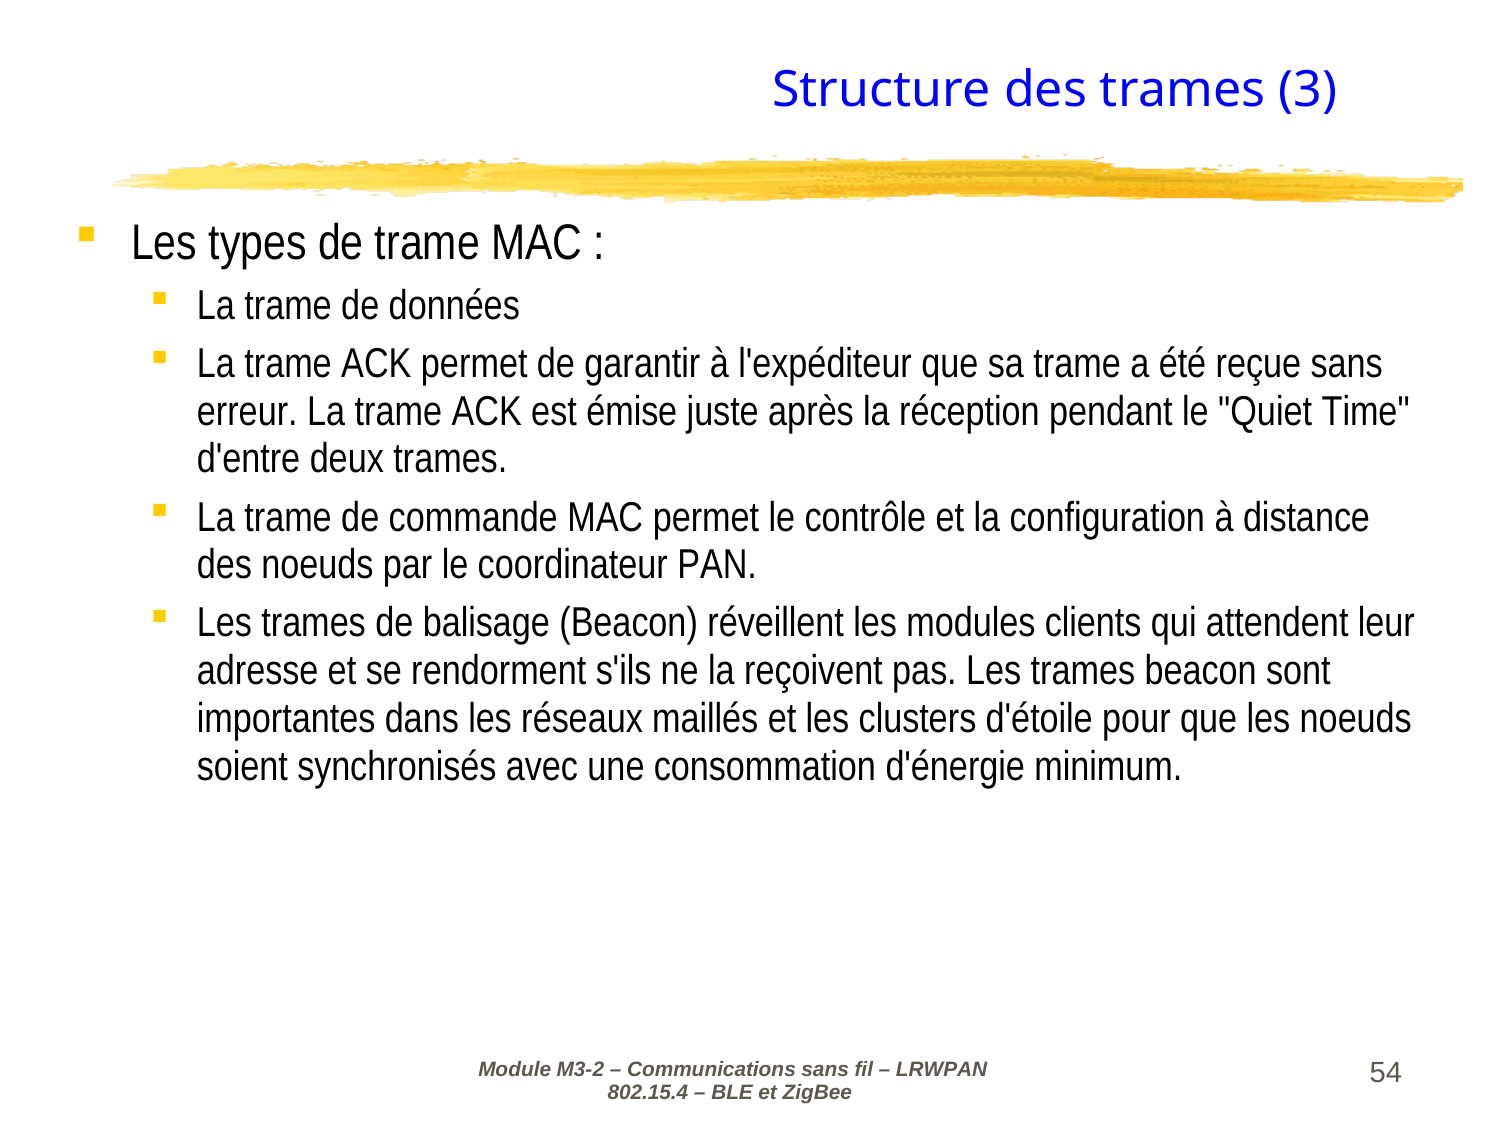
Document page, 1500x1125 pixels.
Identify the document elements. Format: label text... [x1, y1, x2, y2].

list Les types de trame MAC : La trame de données La trame ACK permet de garantir à l'expéditeur que sa trame a été reçue sans erreur. La trame ACK est émise juste après la réception pendant le "Quiet Time" d'entre deux trames. La trame de commande MAC permet le contrôle et la configuration à distance des noeuds par le coordinateur PAN. Les trames de balisage (Beacon) réveillent les modules clients qui attendent leur adresse et se rendorment s'ils ne la reçoivent pas. Les trames beacon sont importantes dans les réseaux maillés et les clusters d'étoile pour que les noeuds soient synchronisés avec une consommation d'énergie minimum. [74, 212, 1417, 795]
title Structure des trames (3) [62, 37, 1338, 138]
picture [112, 149, 1463, 213]
